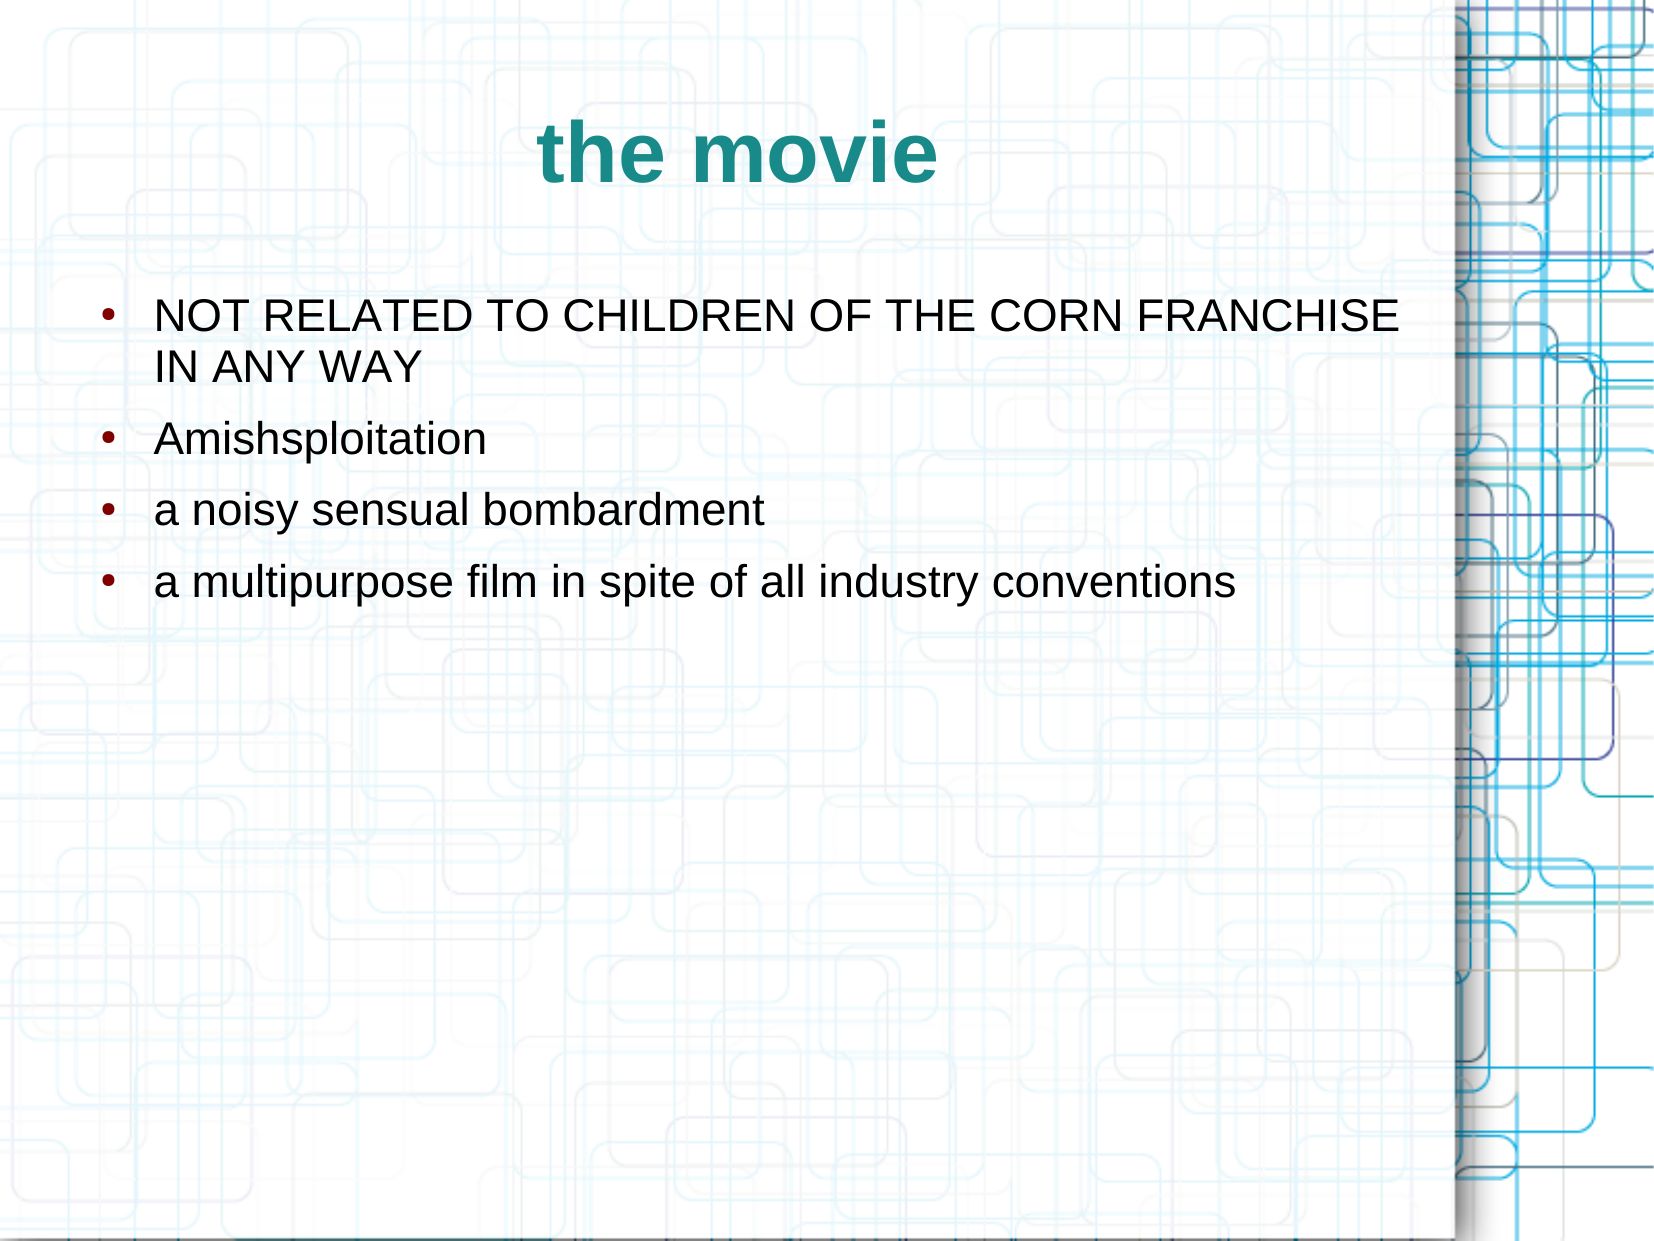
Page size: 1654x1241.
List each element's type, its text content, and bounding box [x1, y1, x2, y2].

title the movie [59, 49, 1418, 257]
list NOT RELATED TO CHILDREN OF THE CORN FRANCHISE IN ANY WAY Amishsploitation a noisy sensual bombardment a multipurpose film in spite of all industry conventions [82, 290, 1418, 1109]
picture [0, 0, 1654, 1241]
